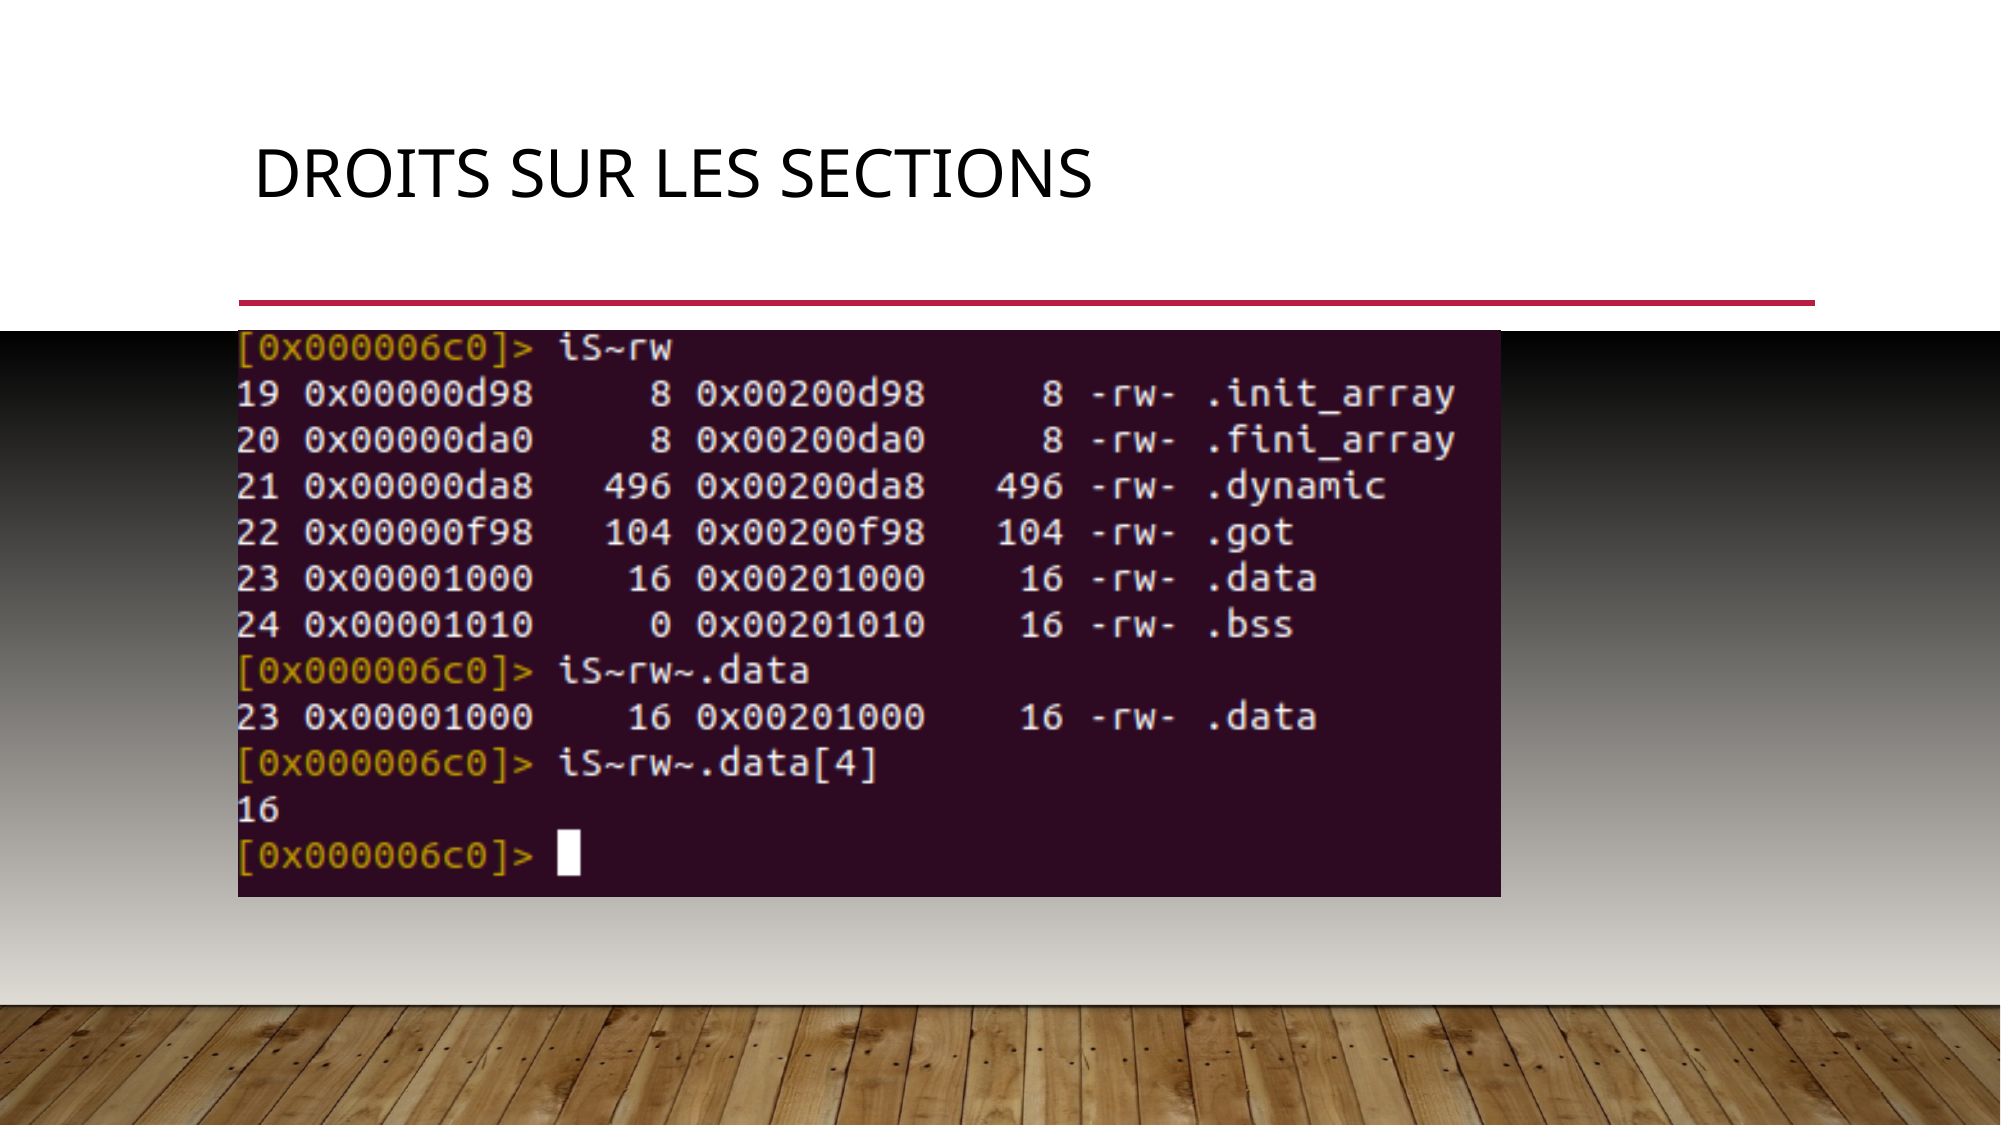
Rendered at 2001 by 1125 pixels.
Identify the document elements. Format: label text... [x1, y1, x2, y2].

picture [238, 330, 1501, 897]
picture [0, 1005, 2000, 1125]
title DROITS SUR LES SECTIONS [238, 131, 1814, 305]
text_box [0, 331, 2000, 1005]
